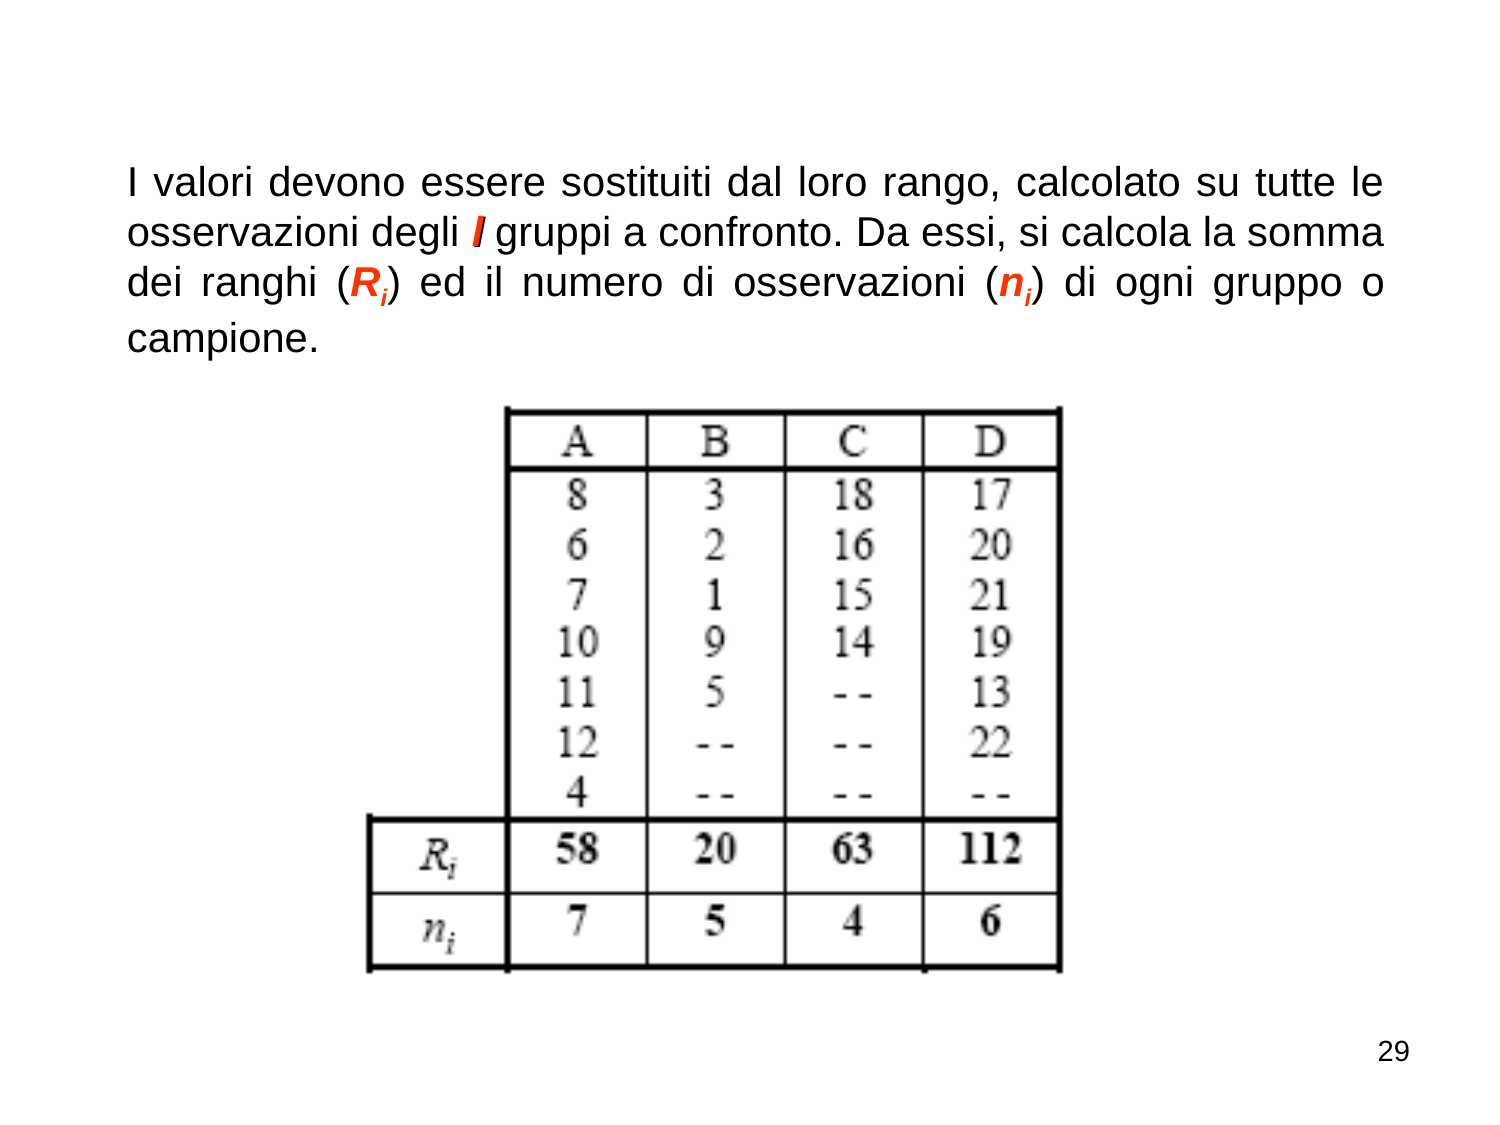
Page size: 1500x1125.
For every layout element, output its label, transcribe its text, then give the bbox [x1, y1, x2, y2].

text_box I valori devono essere sostituiti dal loro rango, calcolato su tutte le osservazioni degli l gruppi a confronto. Da essi, si calcola la somma dei ranghi (Ri) ed il numero di osservazioni (ni) di ogni gruppo o campione. [112, 146, 1400, 369]
picture [360, 375, 1089, 988]
text_box <numero> [1074, 1024, 1426, 1103]
